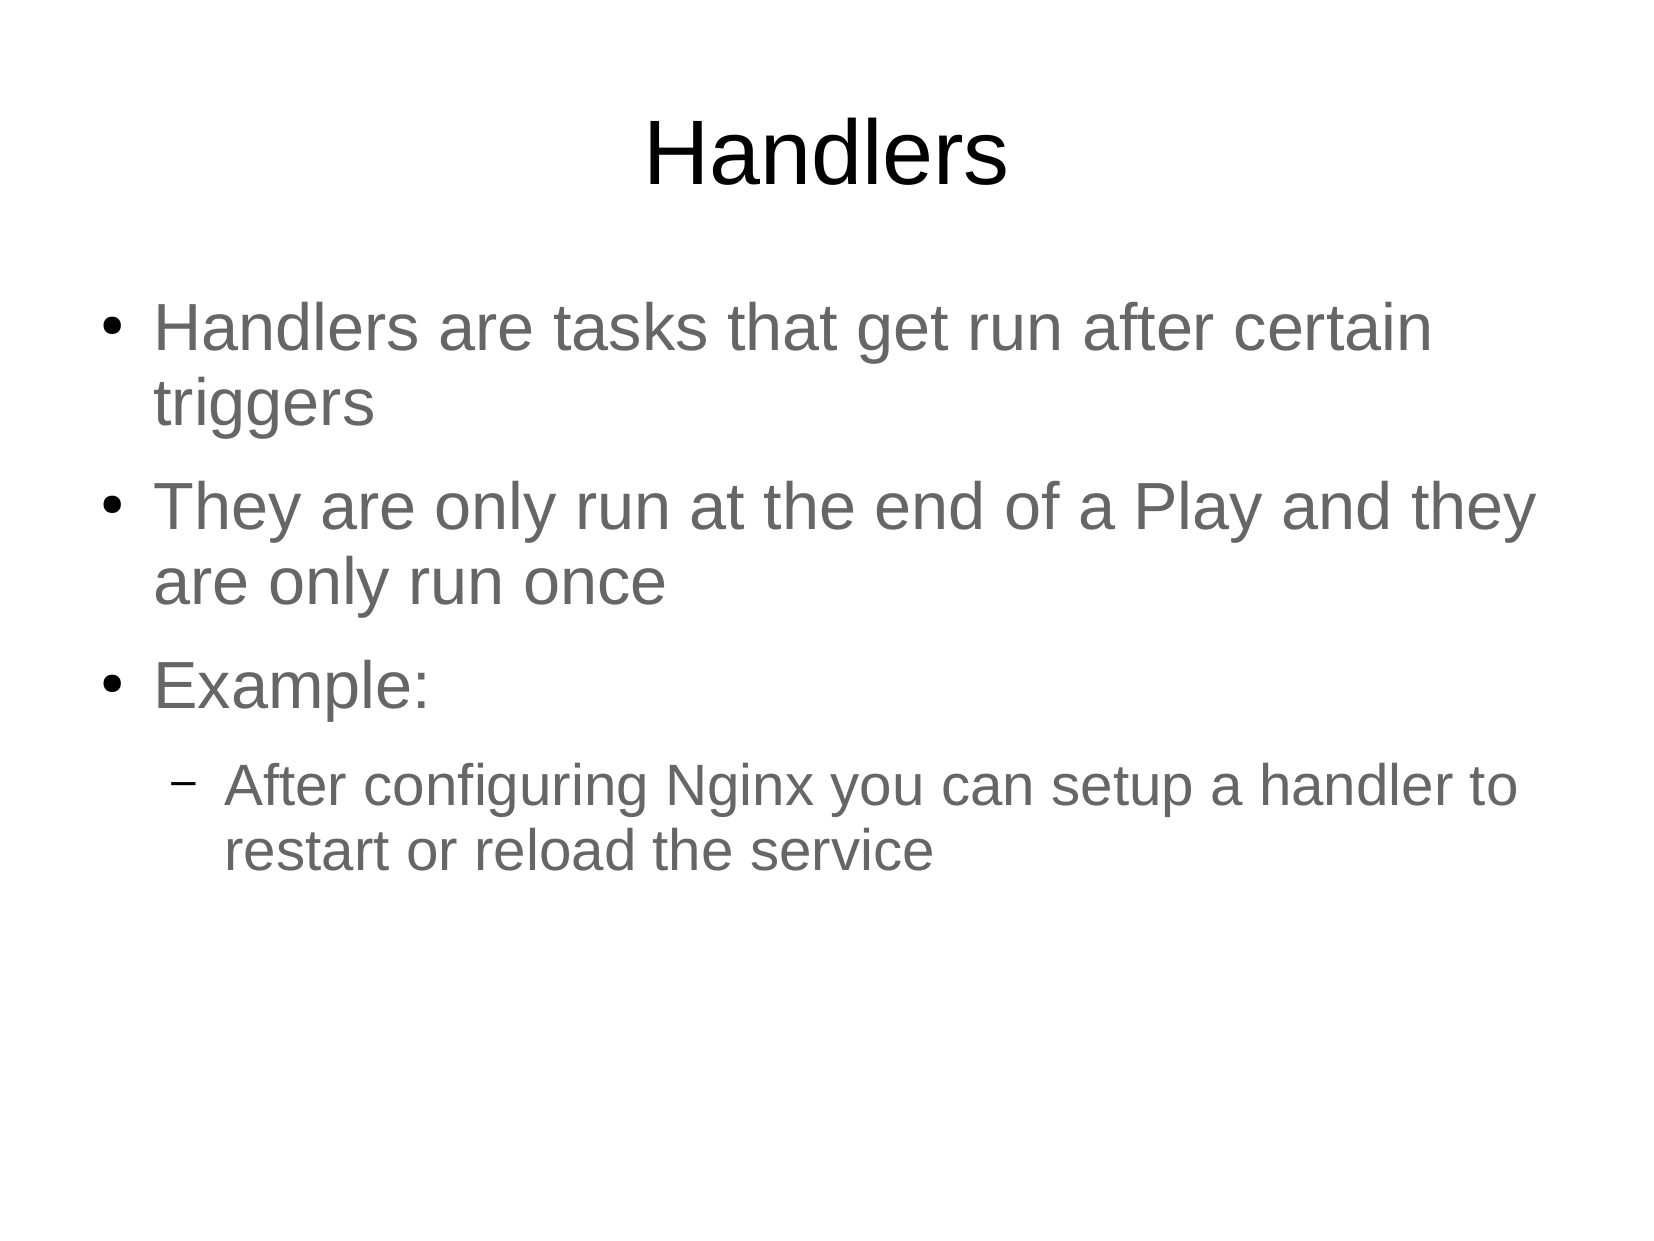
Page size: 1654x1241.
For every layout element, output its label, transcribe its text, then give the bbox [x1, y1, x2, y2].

list Handlers are tasks that get run after certain triggers They are only run at the end of a Play and they are only run once Example: After configuring Nginx you can setup a handler to restart or reload the service [82, 290, 1571, 1010]
title Handlers [82, 49, 1571, 257]
